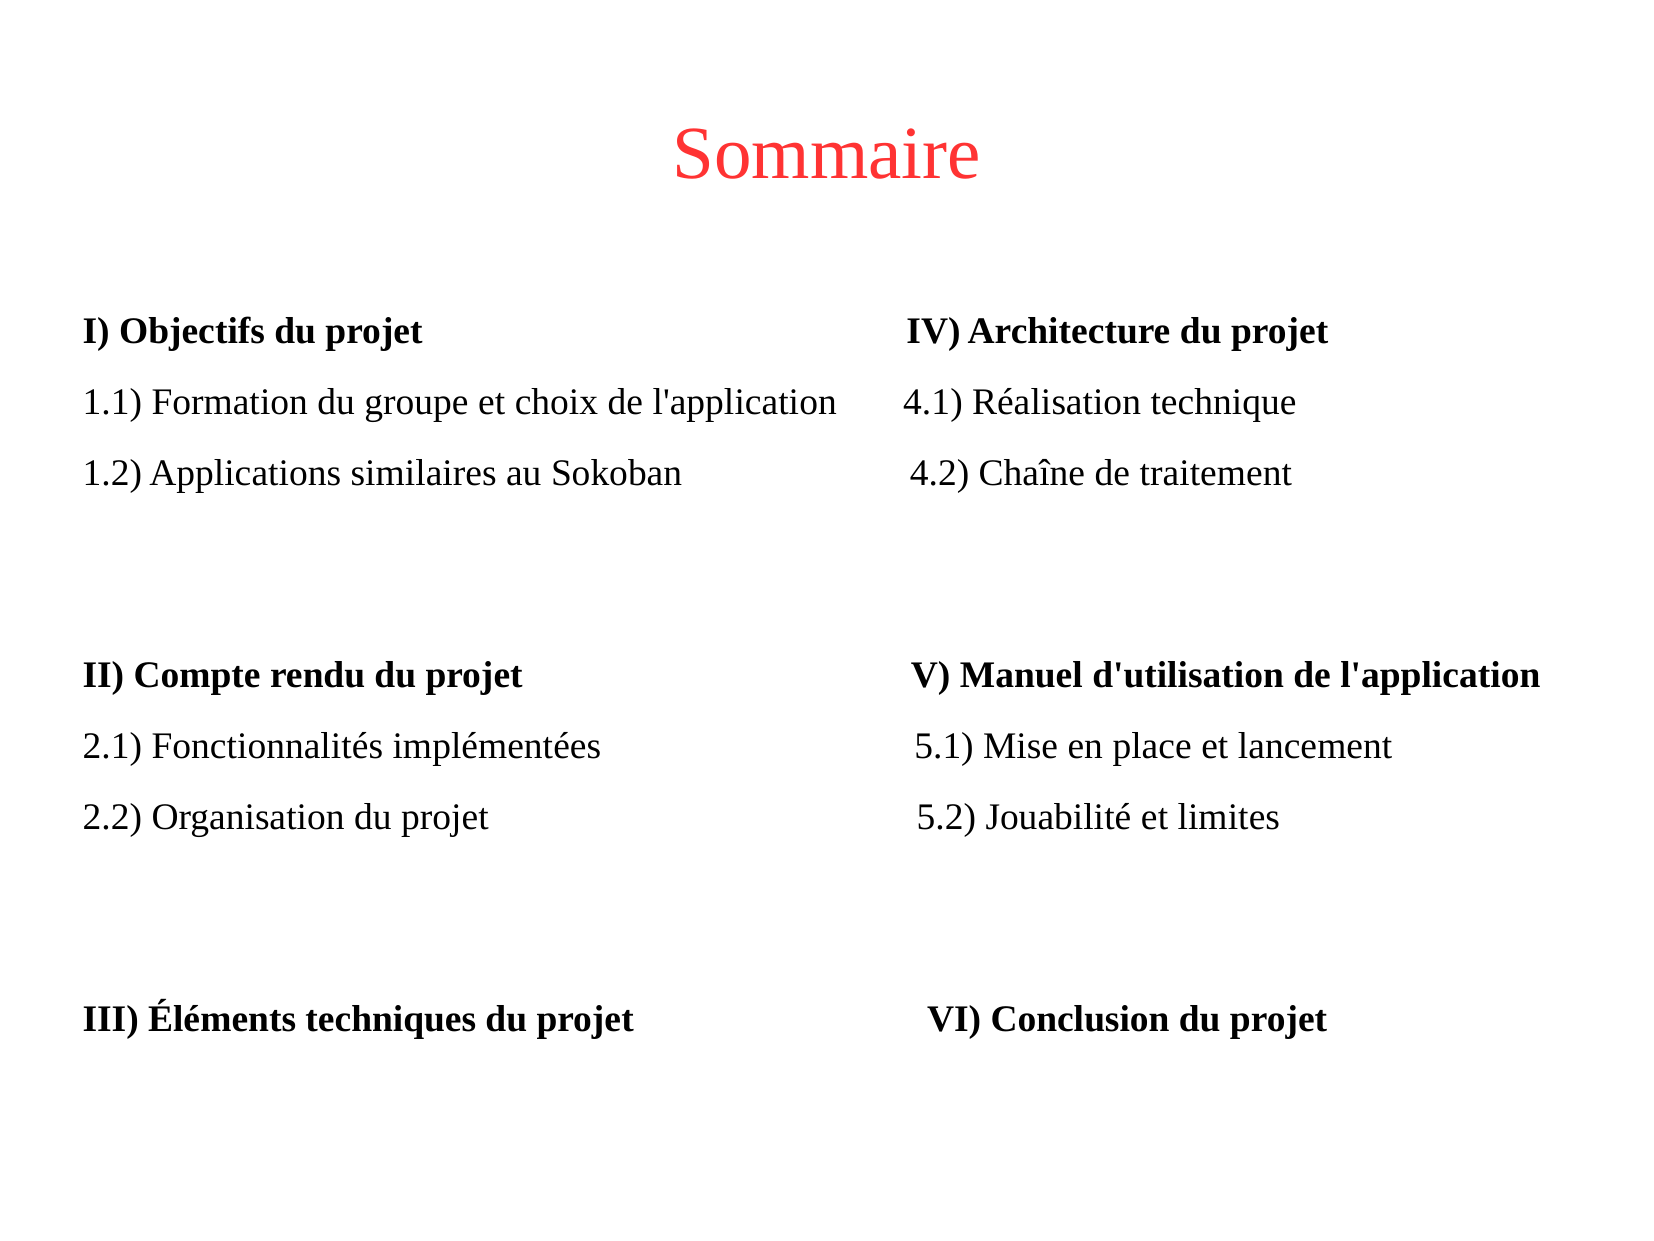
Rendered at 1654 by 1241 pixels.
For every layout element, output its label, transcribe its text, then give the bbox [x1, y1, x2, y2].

list I) Objectifs du projet IV) Architecture du projet 1.1) Formation du groupe et choix de l'application 4.1) Réalisation technique 1.2) Applications similaires au Sokoban 4.2) Chaîne de traitement II) Compte rendu du projet V) Manuel d'utilisation de l'application 2.1) Fonctionnalités implémentées 5.1) Mise en place et lancement 2.2) Organisation du projet 5.2) Jouabilité et limites III) Éléments techniques du projet VI) Conclusion du projet [82, 310, 1607, 1193]
title Sommaire [82, 49, 1571, 257]
